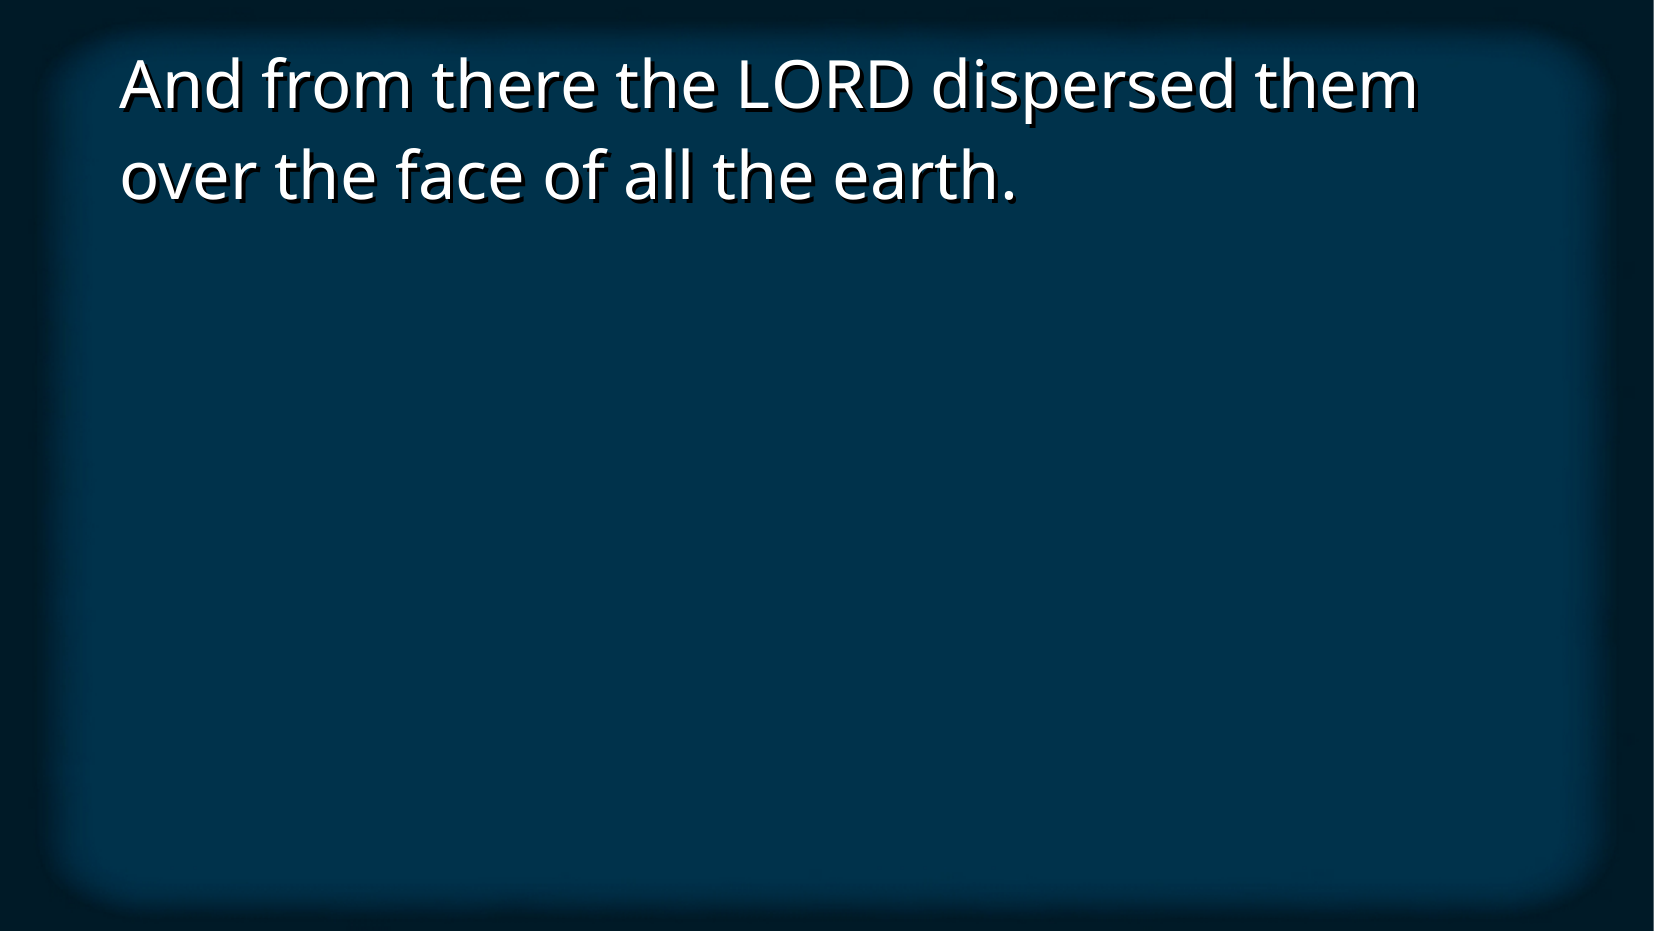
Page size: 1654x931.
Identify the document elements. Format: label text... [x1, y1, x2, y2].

text_box And from there the LORD dispersed them over the face of all the earth. [105, 30, 1561, 223]
picture [0, 0, 1654, 931]
